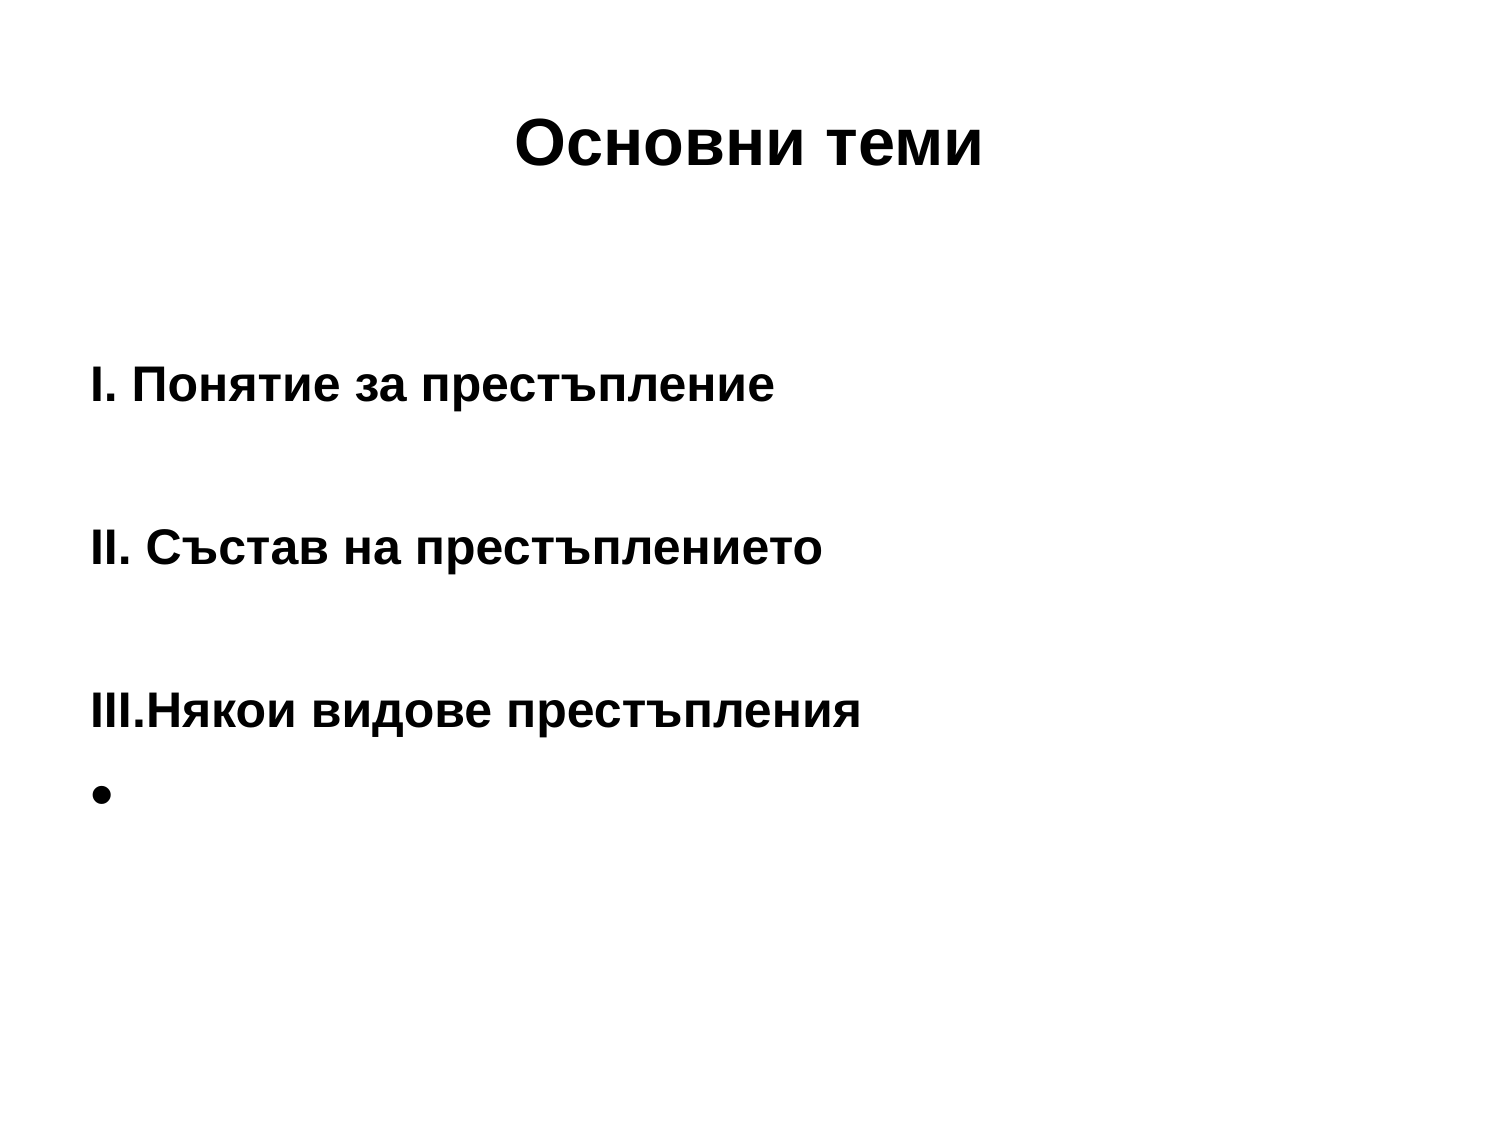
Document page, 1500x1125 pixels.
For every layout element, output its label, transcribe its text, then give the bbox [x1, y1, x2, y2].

title Основни теми [75, 45, 1426, 233]
list І. Понятие за престъпление II. Състав на престъплението III.Някои видове престъпления [75, 262, 1426, 1005]
